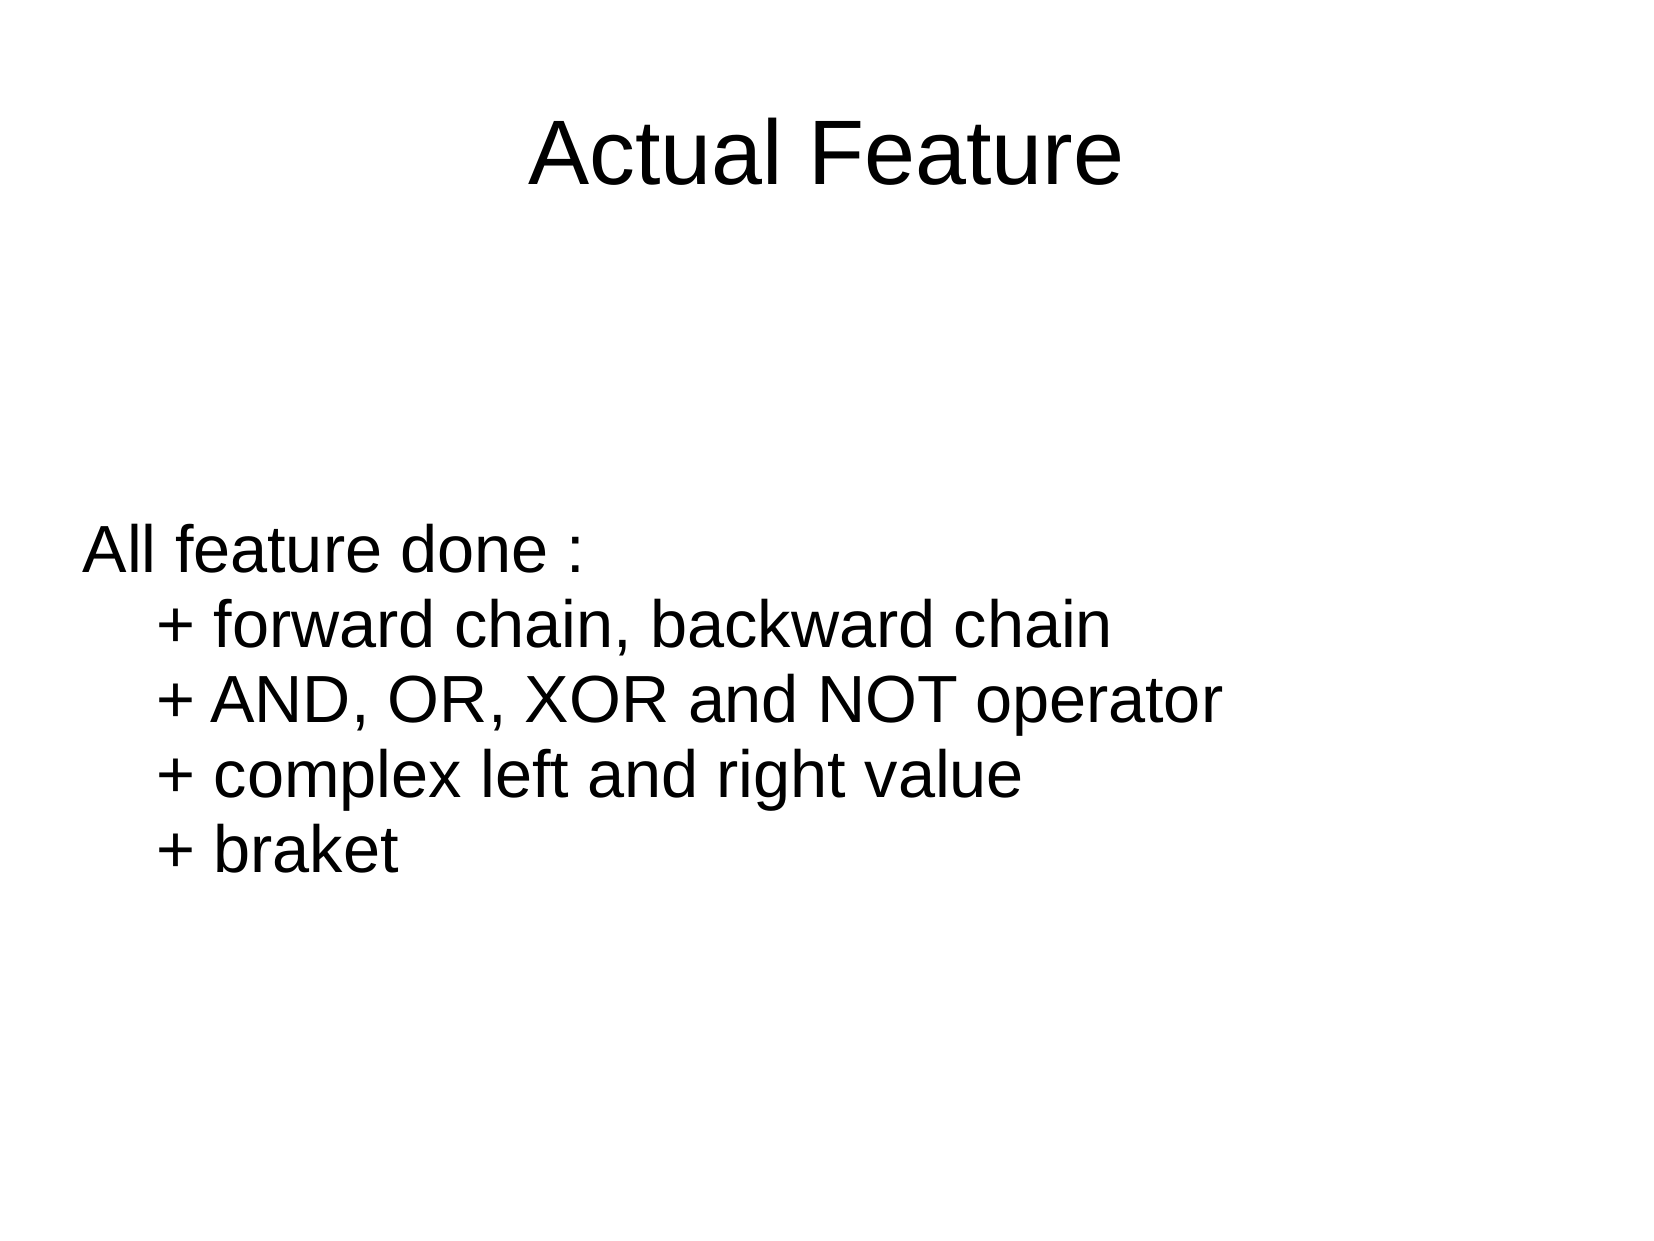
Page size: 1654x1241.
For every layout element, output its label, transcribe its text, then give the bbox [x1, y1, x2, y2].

title Actual Feature [82, 56, 1571, 250]
subtitle All feature done : + forward chain, backward chain + AND, OR, XOR and NOT operator + complex left and right value + braket [82, 290, 1571, 1109]
